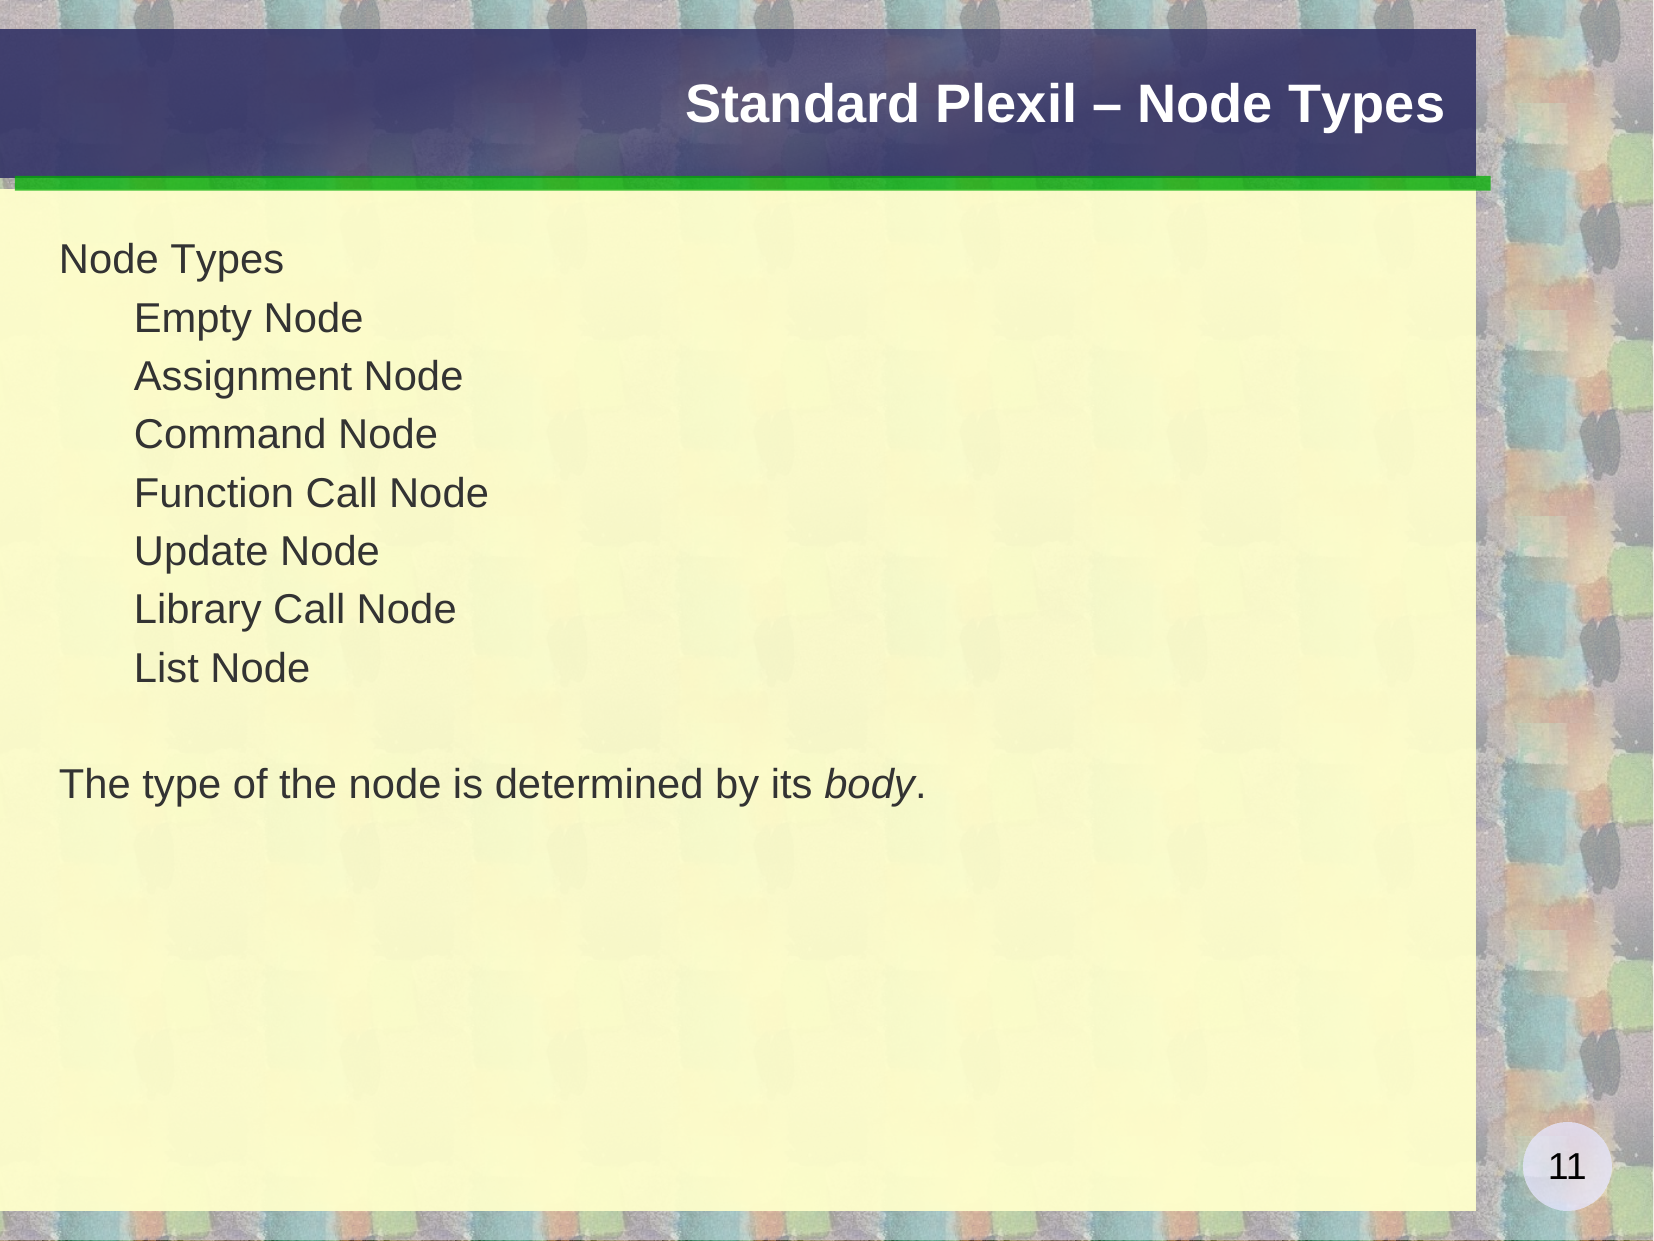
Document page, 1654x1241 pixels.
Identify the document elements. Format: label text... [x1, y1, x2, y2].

list Node Types Empty Node Assignment Node Command Node Function Call Node Update Node Library Call Node List Node The type of the node is determined by its body. [58, 236, 1417, 1167]
title Standard Plexil – Node Types [29, 66, 1447, 141]
